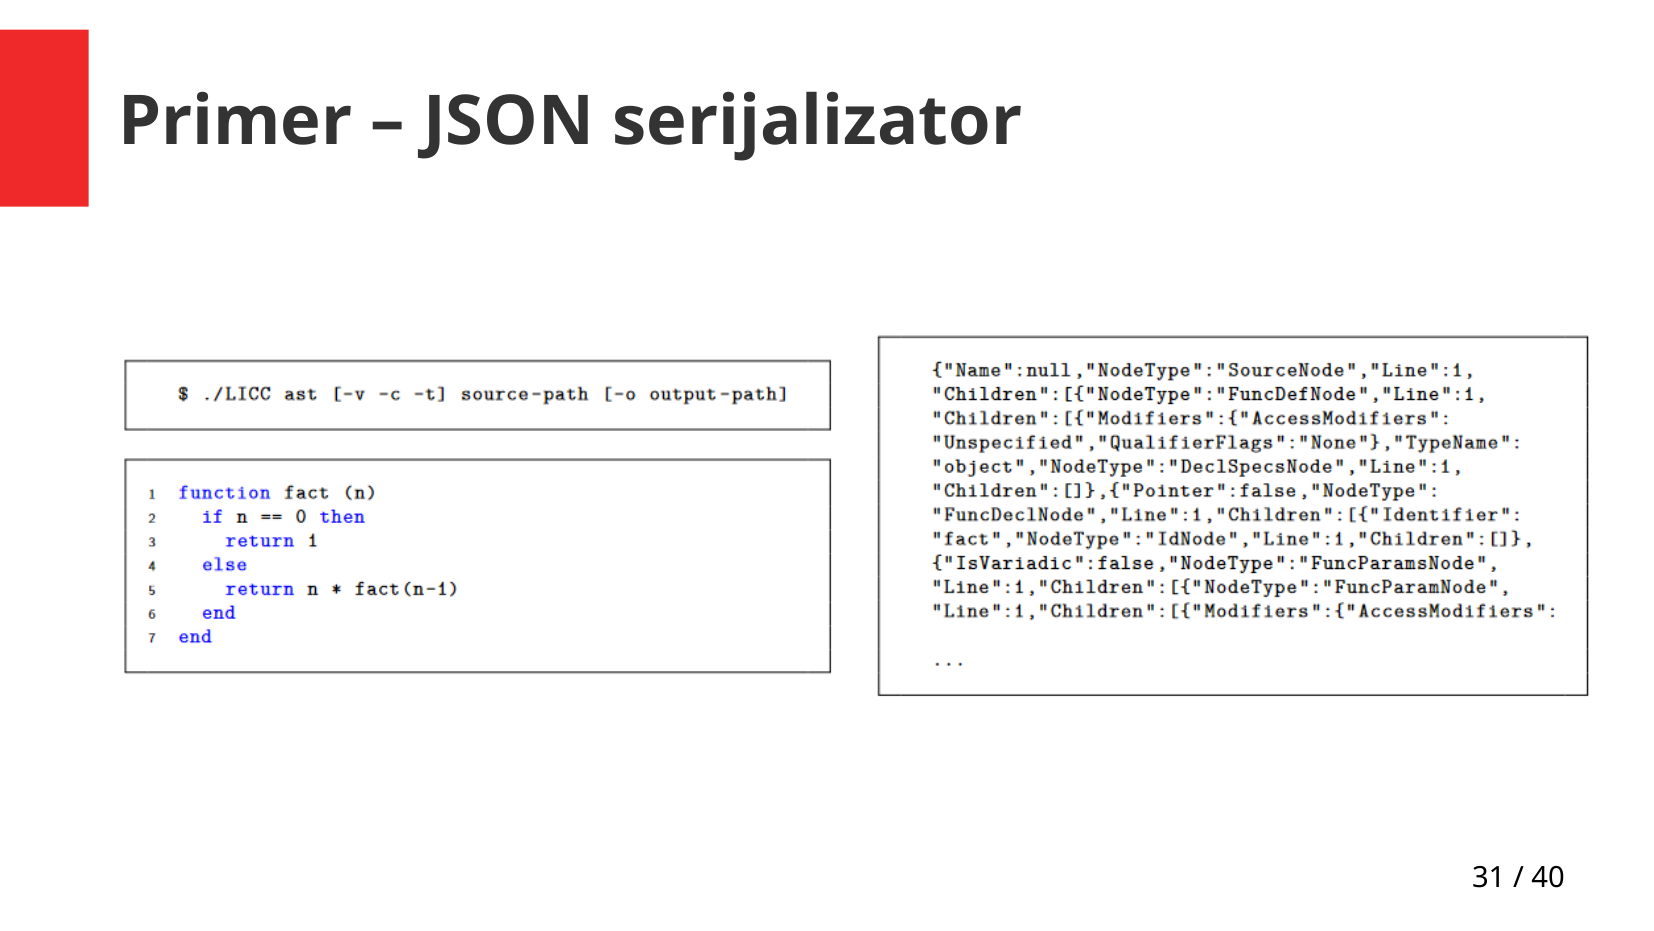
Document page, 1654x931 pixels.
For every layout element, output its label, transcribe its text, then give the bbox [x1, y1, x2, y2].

picture [874, 329, 1595, 705]
picture [118, 352, 839, 682]
title Primer – JSON serijalizator [118, 29, 1595, 207]
